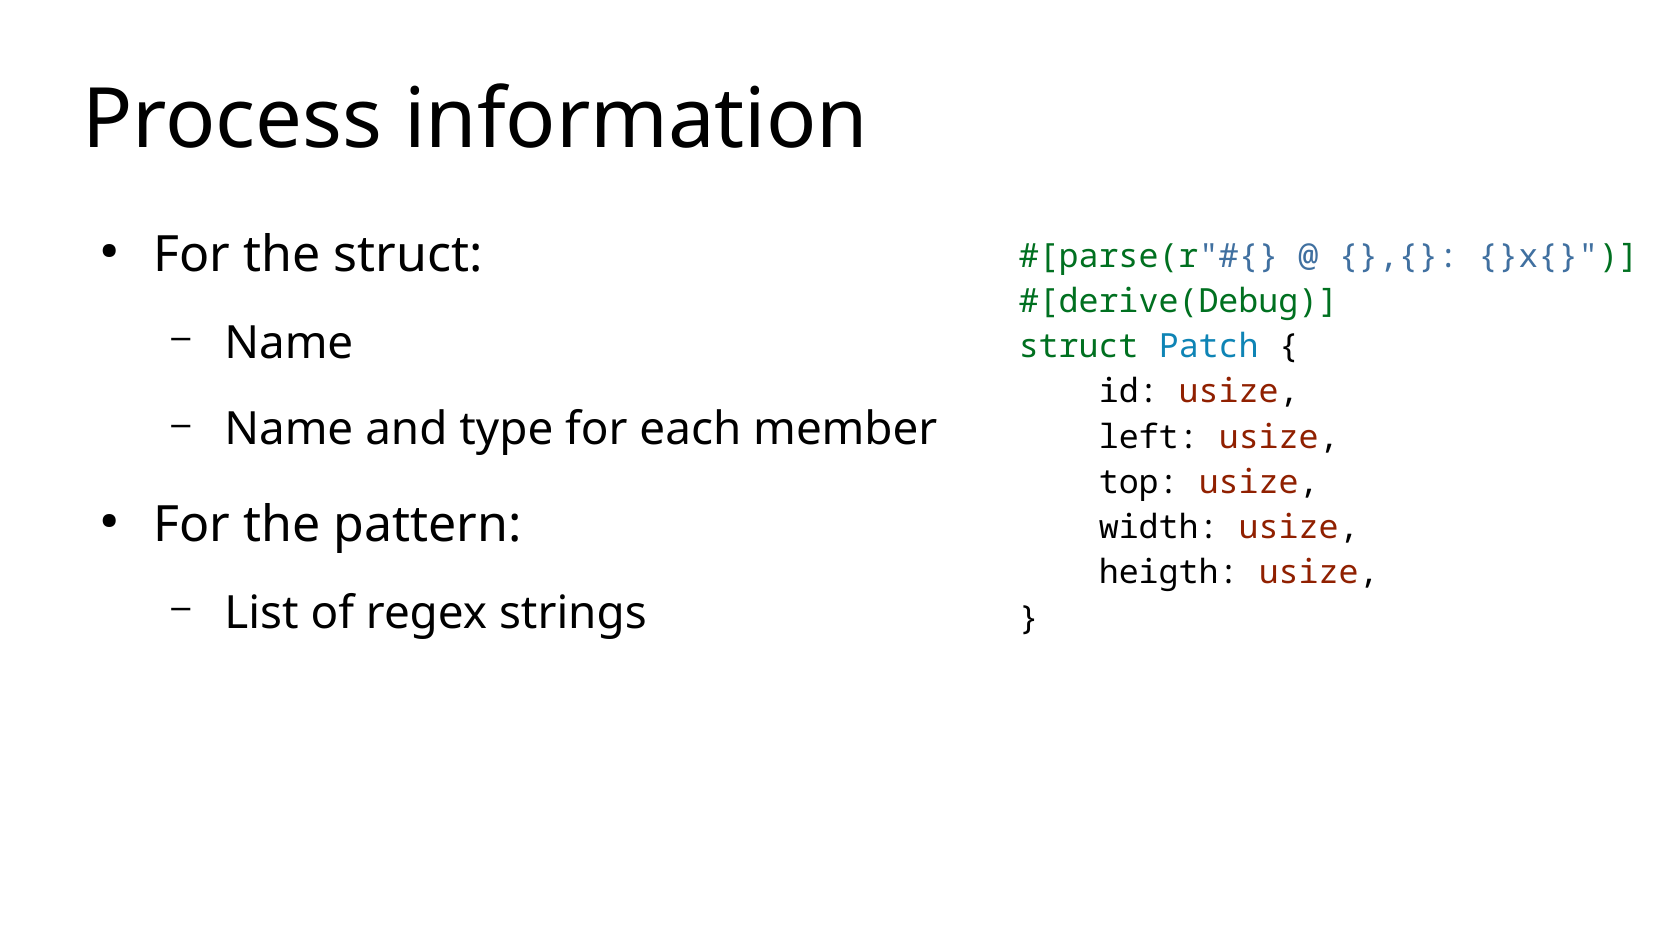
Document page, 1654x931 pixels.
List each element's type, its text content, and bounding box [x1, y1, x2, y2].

list For the struct: Name Name and type for each member For the pattern: List of regex strings [82, 217, 1571, 758]
title Process information [82, 37, 1571, 193]
text_box #[parse(r"#{} @ {},{}: {}x{}")] #[derive(Debug)] struct Patch { id: usize, left: usize, top: usize, width: usize, heigth: usize, } [1003, 224, 1654, 609]
